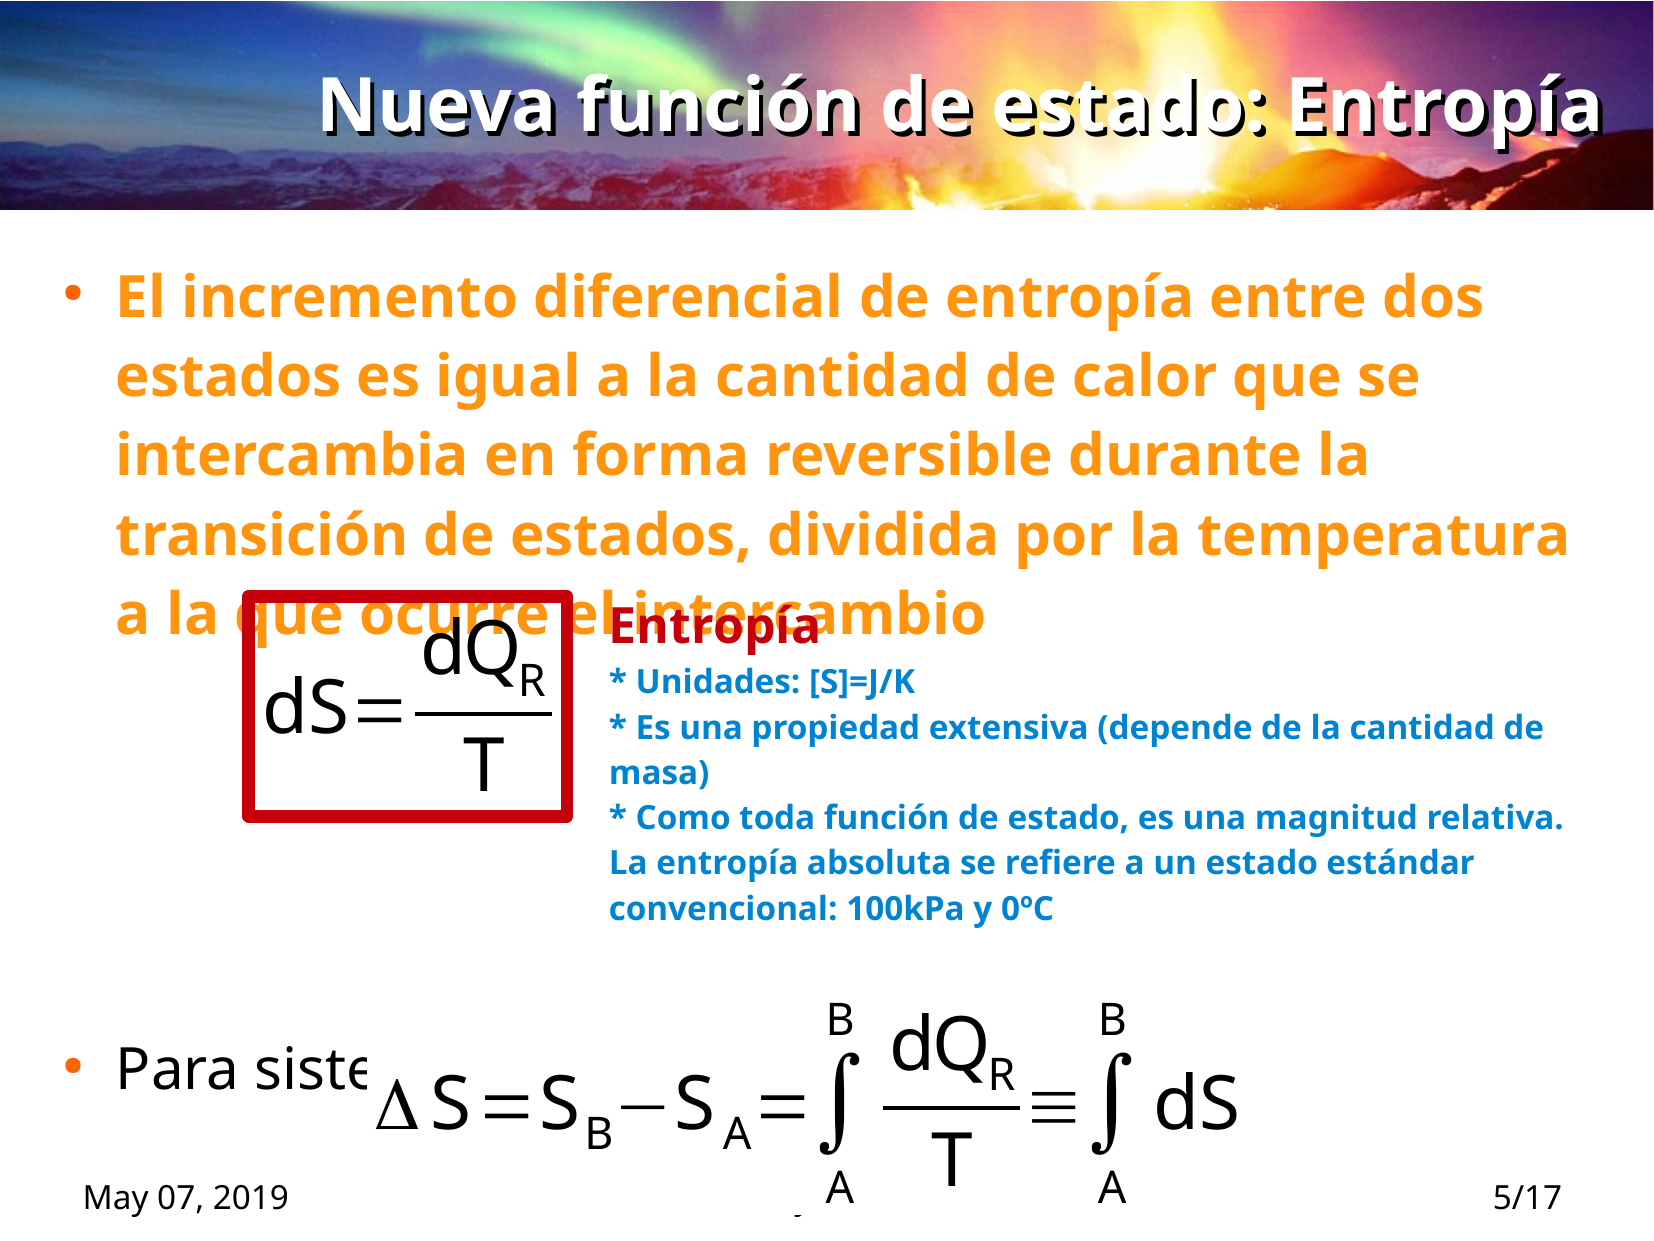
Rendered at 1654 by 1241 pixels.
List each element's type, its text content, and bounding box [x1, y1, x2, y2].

chart [366, 992, 1246, 1216]
chart [255, 602, 561, 811]
picture [0, 1, 1654, 210]
list El incremento diferencial de entropía entre dos estados es igual a la cantidad de calor que se intercambia en forma reversible durante la transición de estados, dividida por la temperatura a la que ocurre el intercambio Para sistemas macroscópicos: [45, 255, 1606, 1156]
title Nueva función de estado: Entropía [45, 15, 1606, 191]
text_box Entropía * Unidades: [S]=J/K * Es una propiedad extensiva (depende de la cantidad de masa) * Como toda función de estado, es una magnitud relativa. La entropía absoluta se refiere a un estado estándar convencional: 100kPa y 0ºC [594, 582, 1615, 849]
